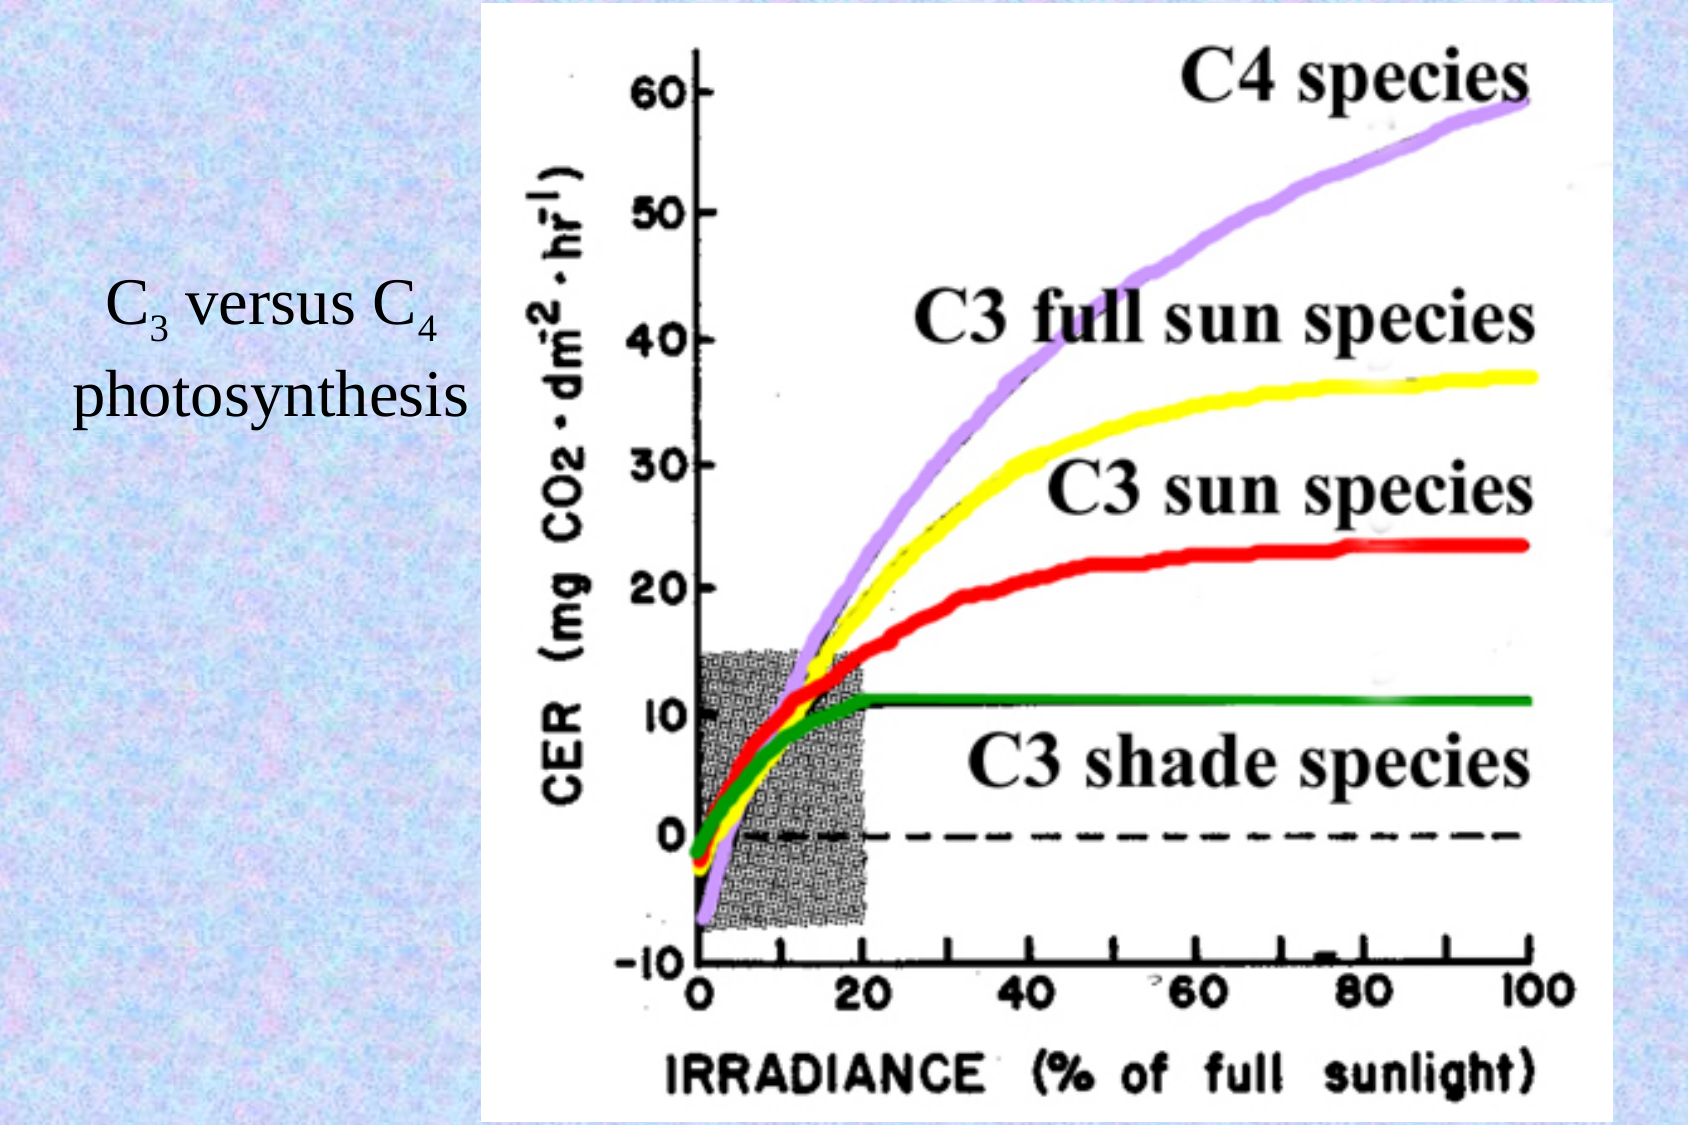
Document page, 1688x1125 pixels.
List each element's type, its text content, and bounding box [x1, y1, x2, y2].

picture [0, 0, 1688, 1125]
title C3 versus C4 photosynthesis [43, 50, 481, 638]
